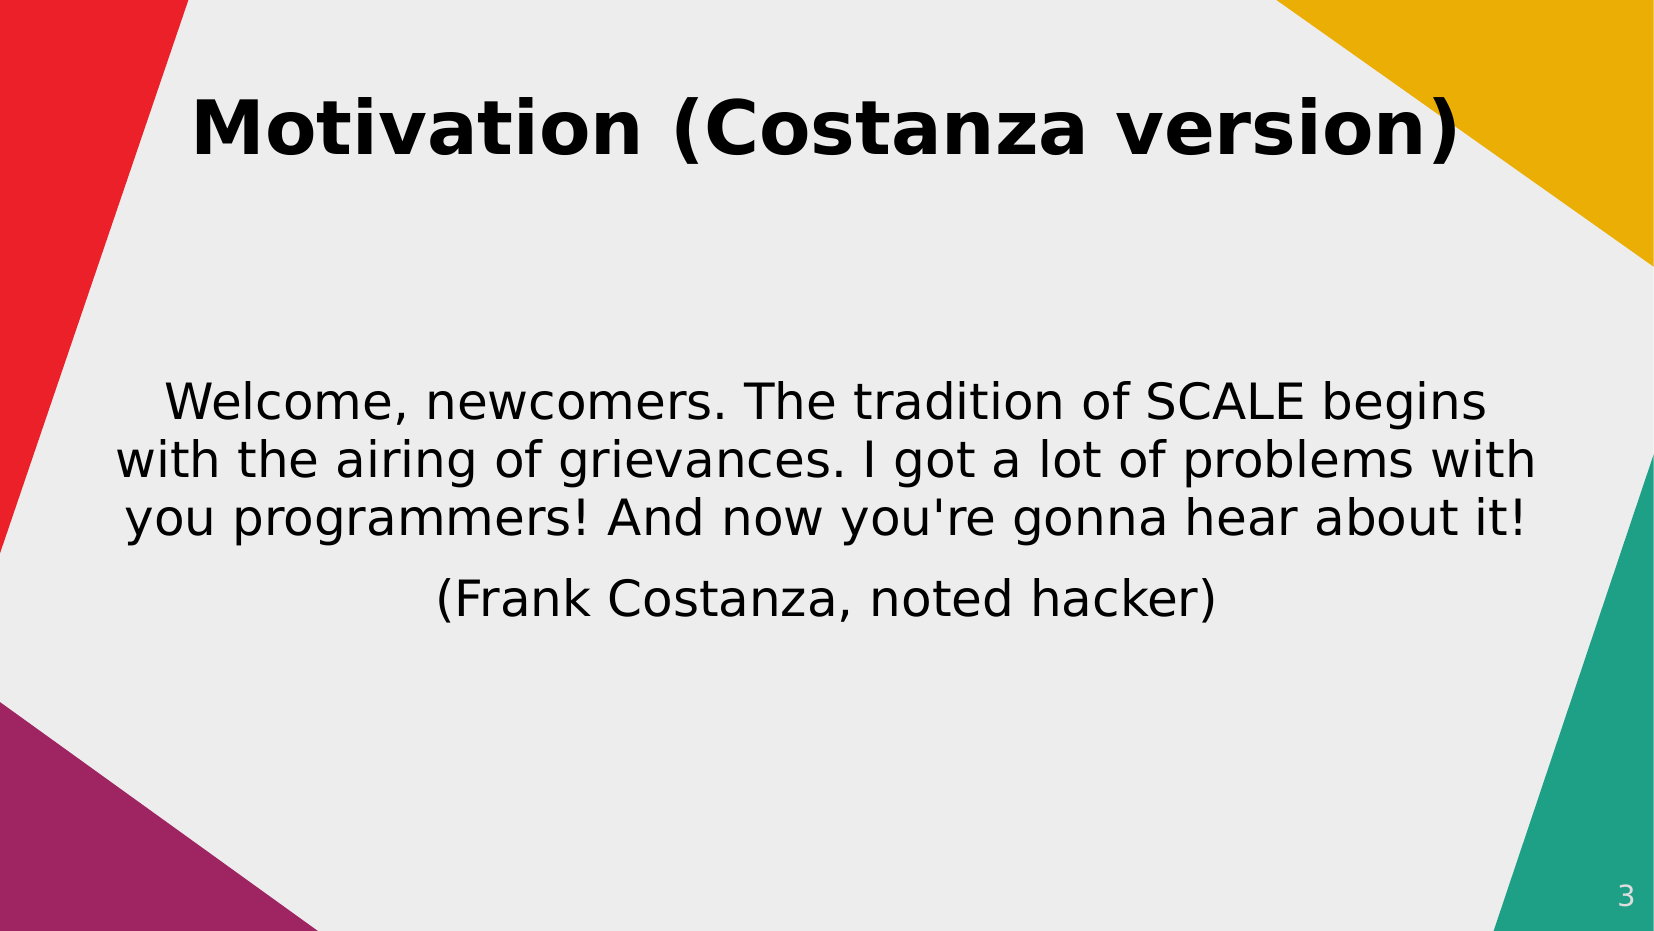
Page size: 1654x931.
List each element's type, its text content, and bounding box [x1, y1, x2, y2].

title Motivation (Costanza version) [114, 54, 1539, 203]
list Welcome, newcomers. The tradition of SCALE begins with the airing of grievances. I got a lot of problems with you programmers! And now you're gonna hear about it! (Frank Costanza, noted hacker) [114, 226, 1539, 775]
